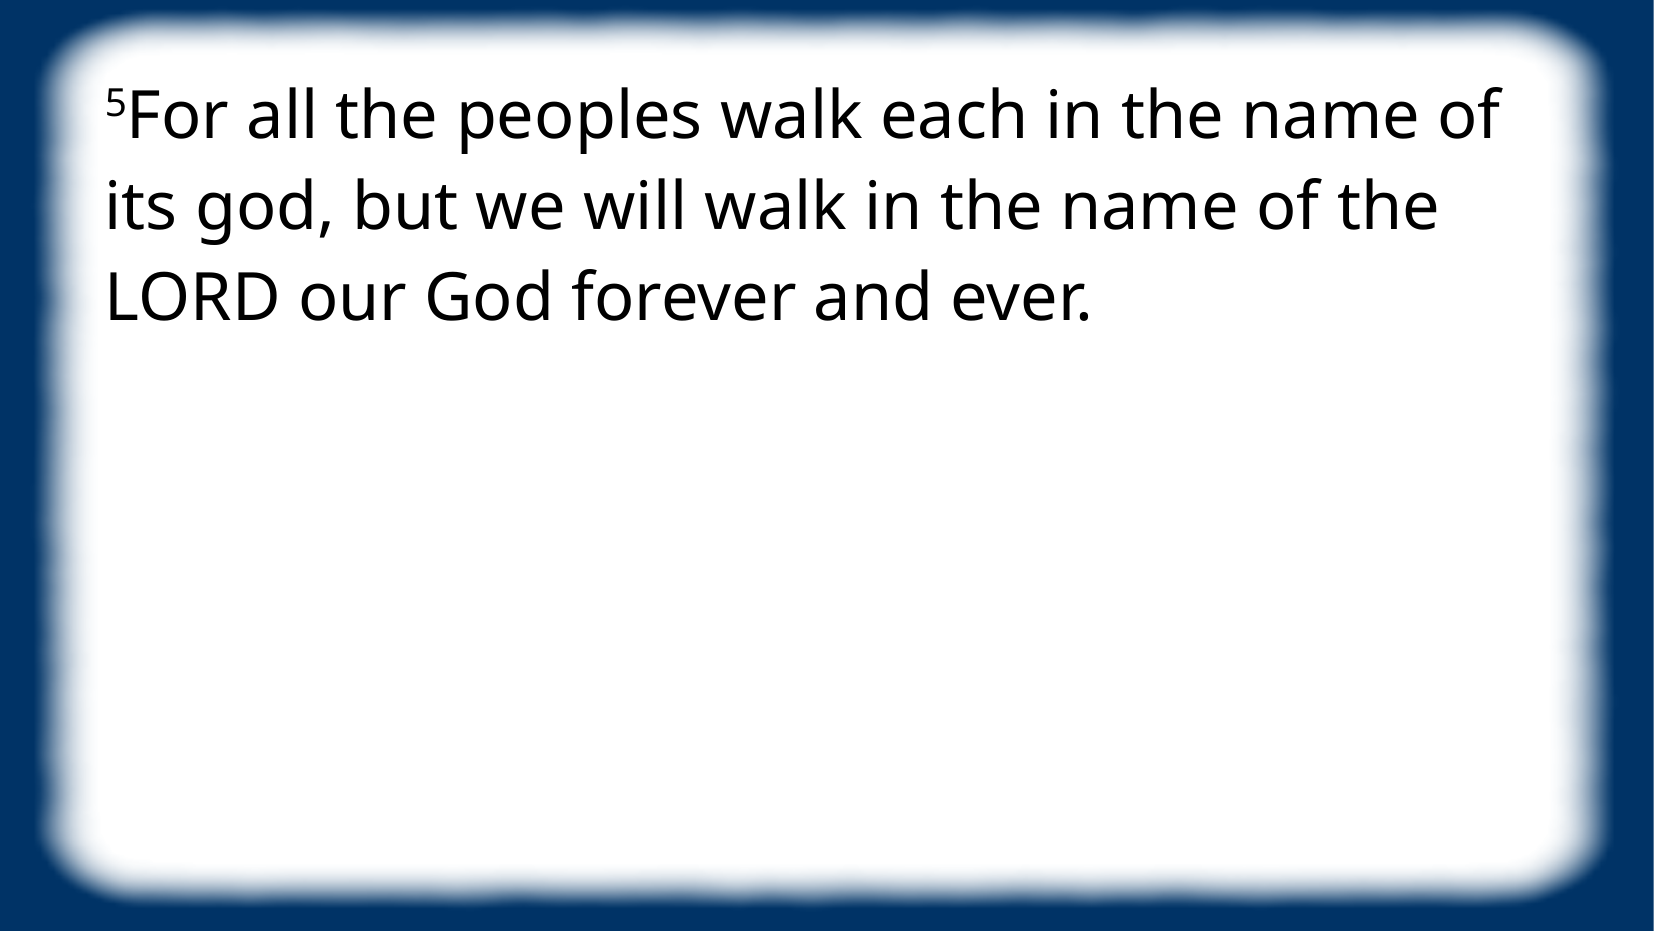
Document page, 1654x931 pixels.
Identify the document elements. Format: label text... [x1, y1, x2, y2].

picture [0, 0, 1654, 931]
text_box 5For all the peoples walk each in the name of its god, but we will walk in the name of the LORD our God forever and ever. [90, 60, 1561, 391]
